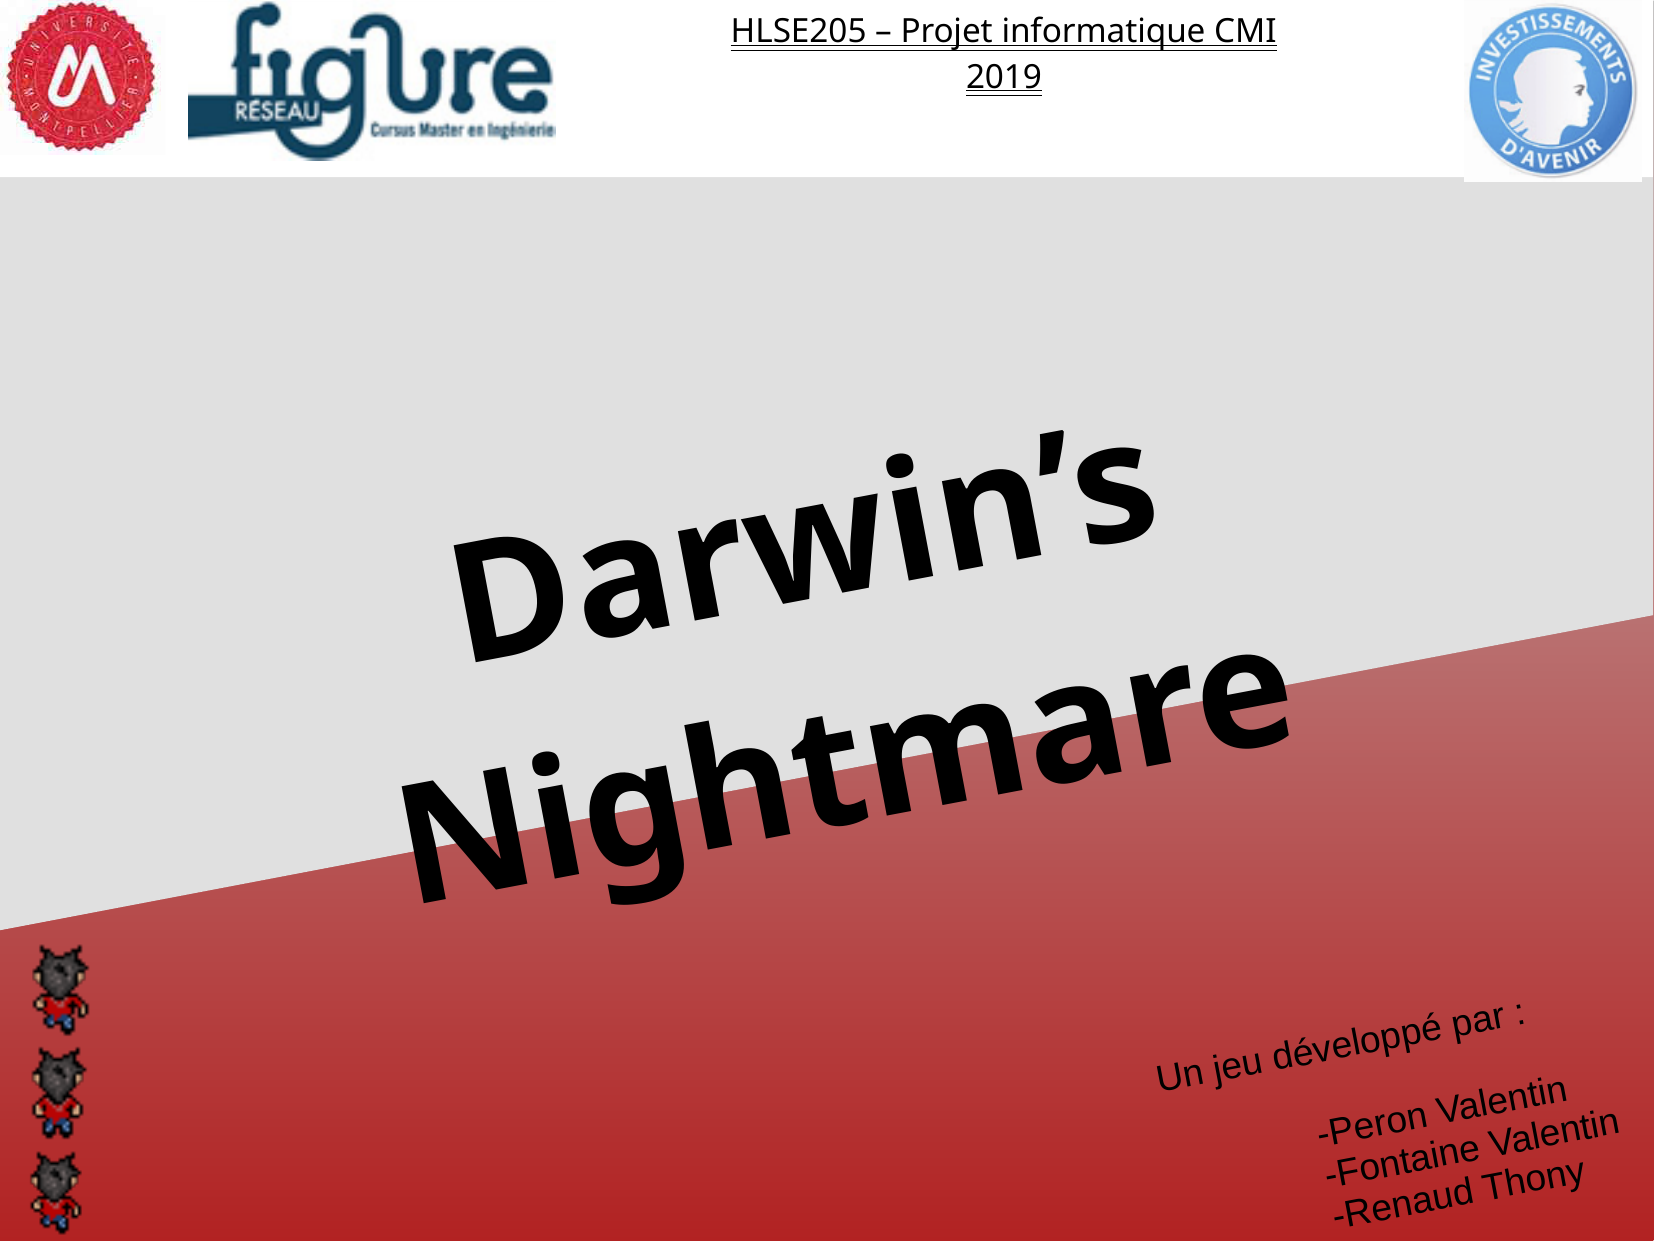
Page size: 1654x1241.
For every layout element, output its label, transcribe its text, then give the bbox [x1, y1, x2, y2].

picture [188, 0, 556, 161]
text_box [1642, 0, 1653, 178]
text_box [0, 0, 1464, 178]
picture [0, 0, 166, 155]
text_box Un jeu développé par : -Peron Valentin -Fontaine Valentin -Renaud Thony [1136, 957, 1654, 1241]
title Darwin’s Nightmare [59, 336, 1586, 957]
picture [1464, 0, 1642, 182]
text_box HLSE205 – Projet informatique CMI 2019 [578, 0, 1430, 166]
picture [7, 933, 117, 1241]
